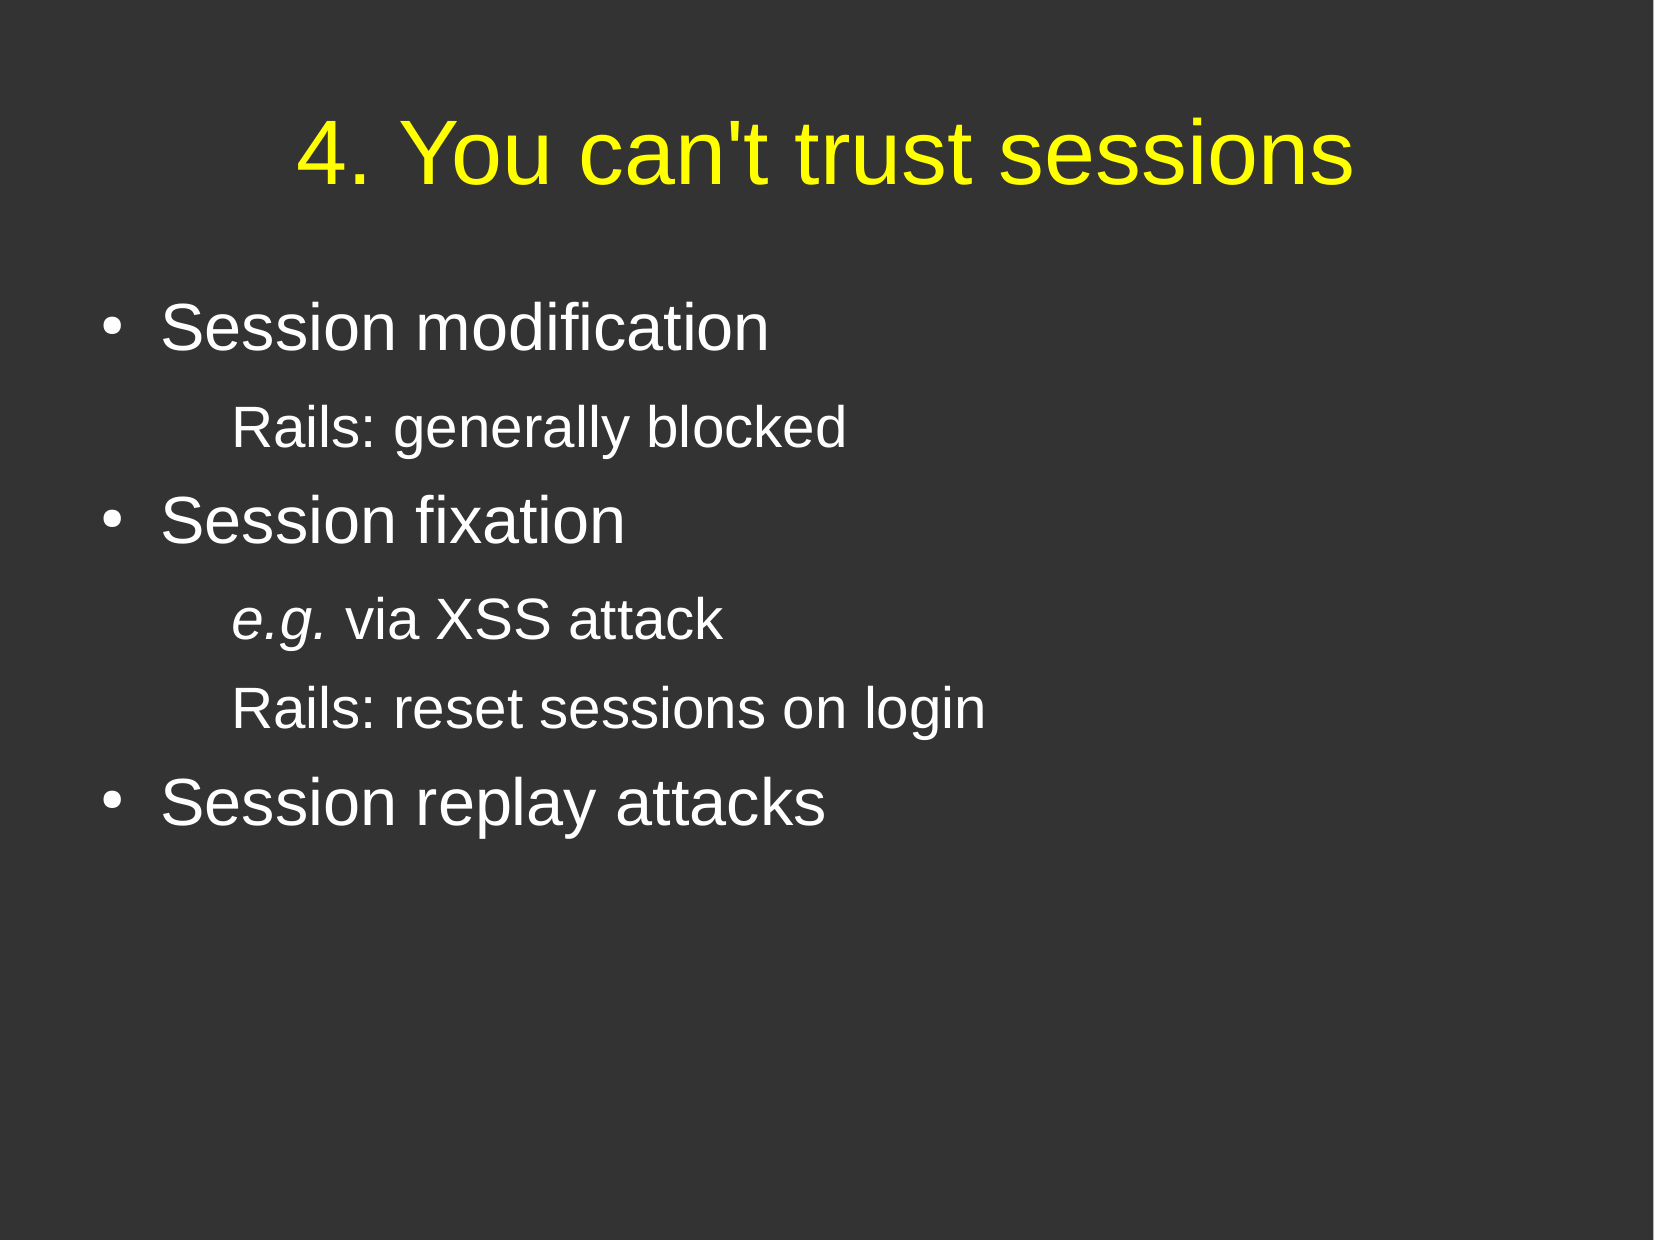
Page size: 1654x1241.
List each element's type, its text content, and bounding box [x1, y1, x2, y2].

list Session modification Rails: generally blocked Session fixation e.g. via XSS attack Rails: reset sessions on login Session replay attacks [82, 290, 1571, 1109]
title 4. You can't trust sessions [82, 49, 1571, 257]
